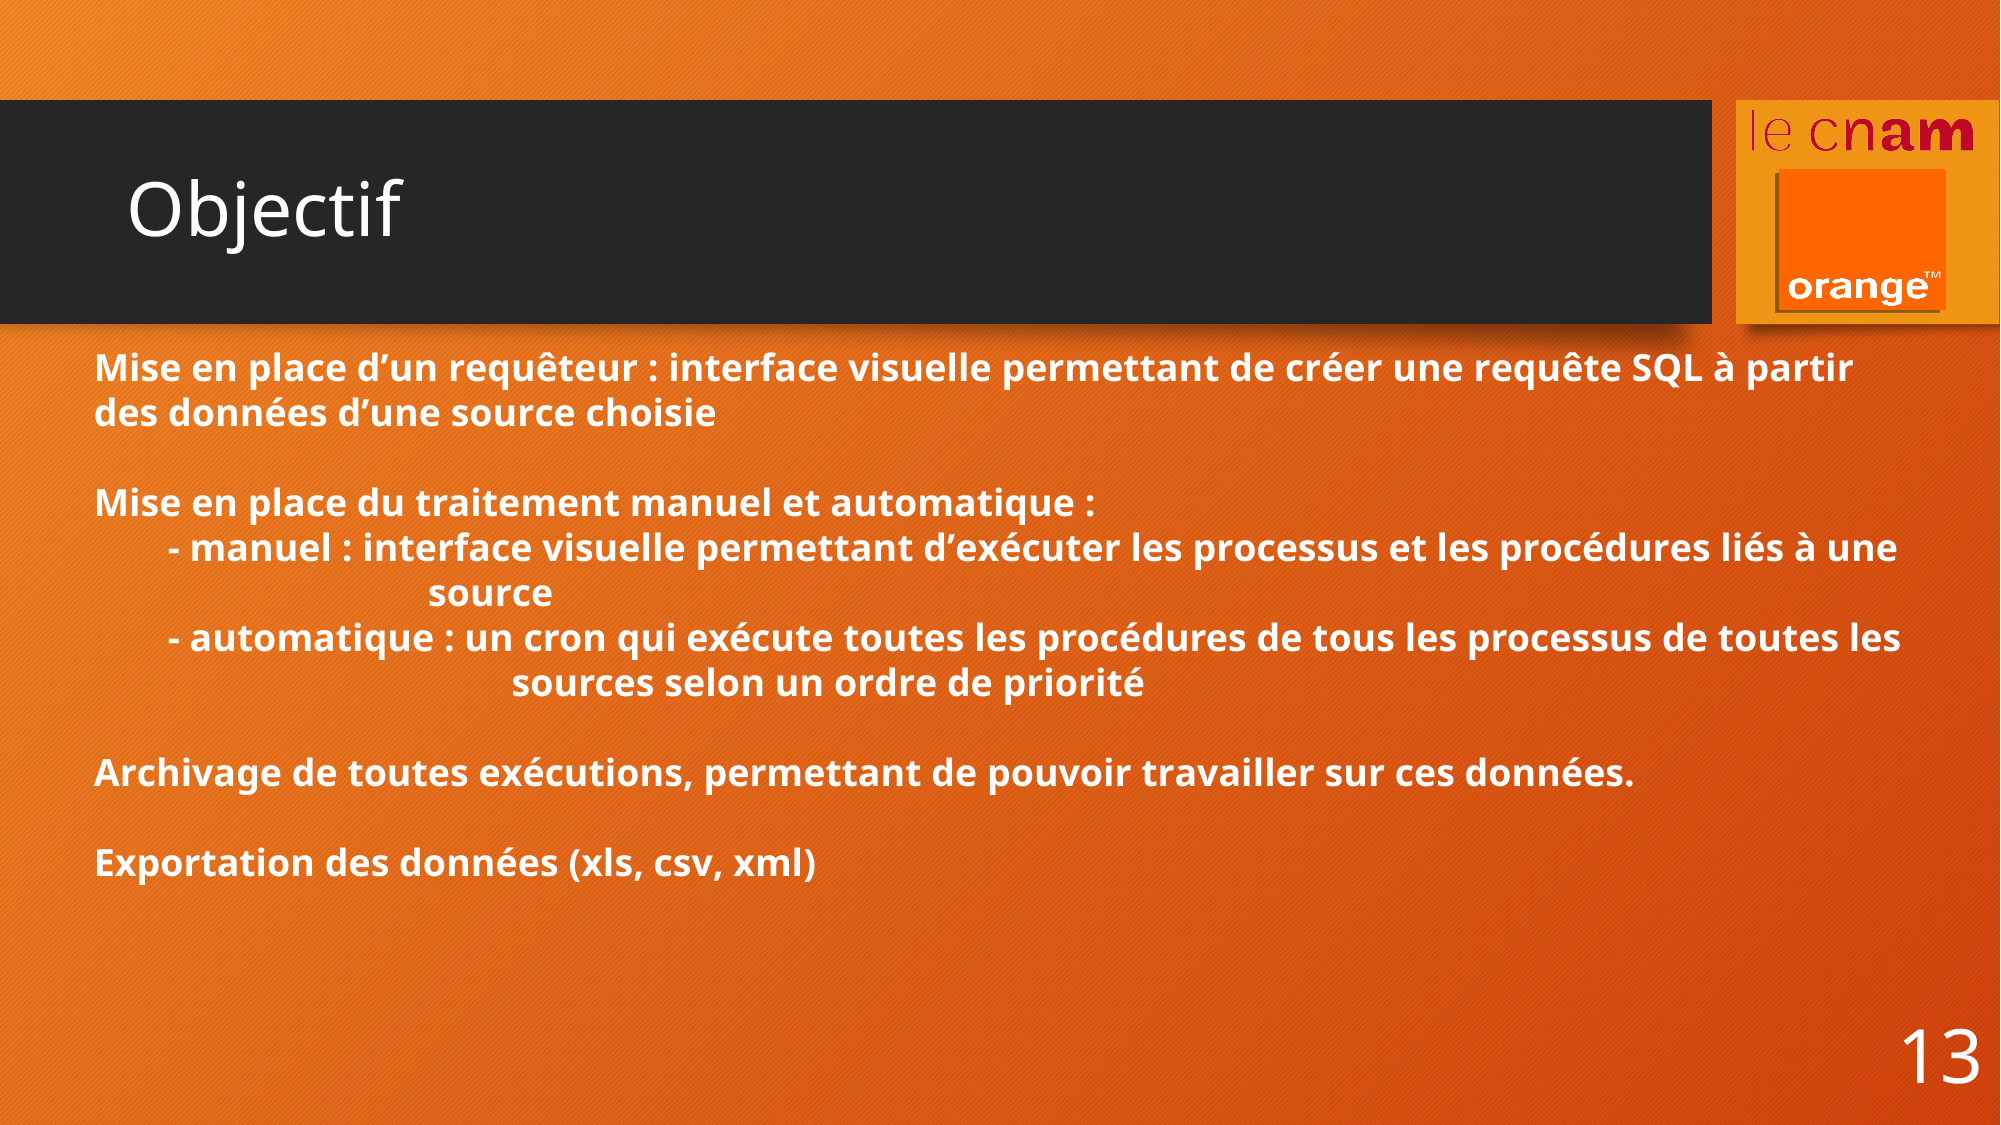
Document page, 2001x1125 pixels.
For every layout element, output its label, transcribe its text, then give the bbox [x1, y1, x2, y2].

title Objectif [111, 123, 1689, 301]
picture [1752, 110, 1973, 151]
text_box Mise en place d’un requêteur : interface visuelle permettant de créer une requête SQL à partir des données d’une source choisie Mise en place du traitement manuel et automatique : - manuel : interface visuelle permettant d’exécuter les processus et les procédures liés à une source - automatique : un cron qui exécute toutes les procédures de tous les processus de toutes les sources selon un ordre de priorité Archivage de toutes exécutions, permettant de pouvoir travailler sur ces données. Exportation des données (xls, csv, xml) [79, 336, 1922, 897]
picture [1779, 169, 1946, 310]
picture [1736, 323, 2000, 348]
picture [0, 323, 1713, 376]
text_box <numéro> [1882, 970, 2000, 1125]
